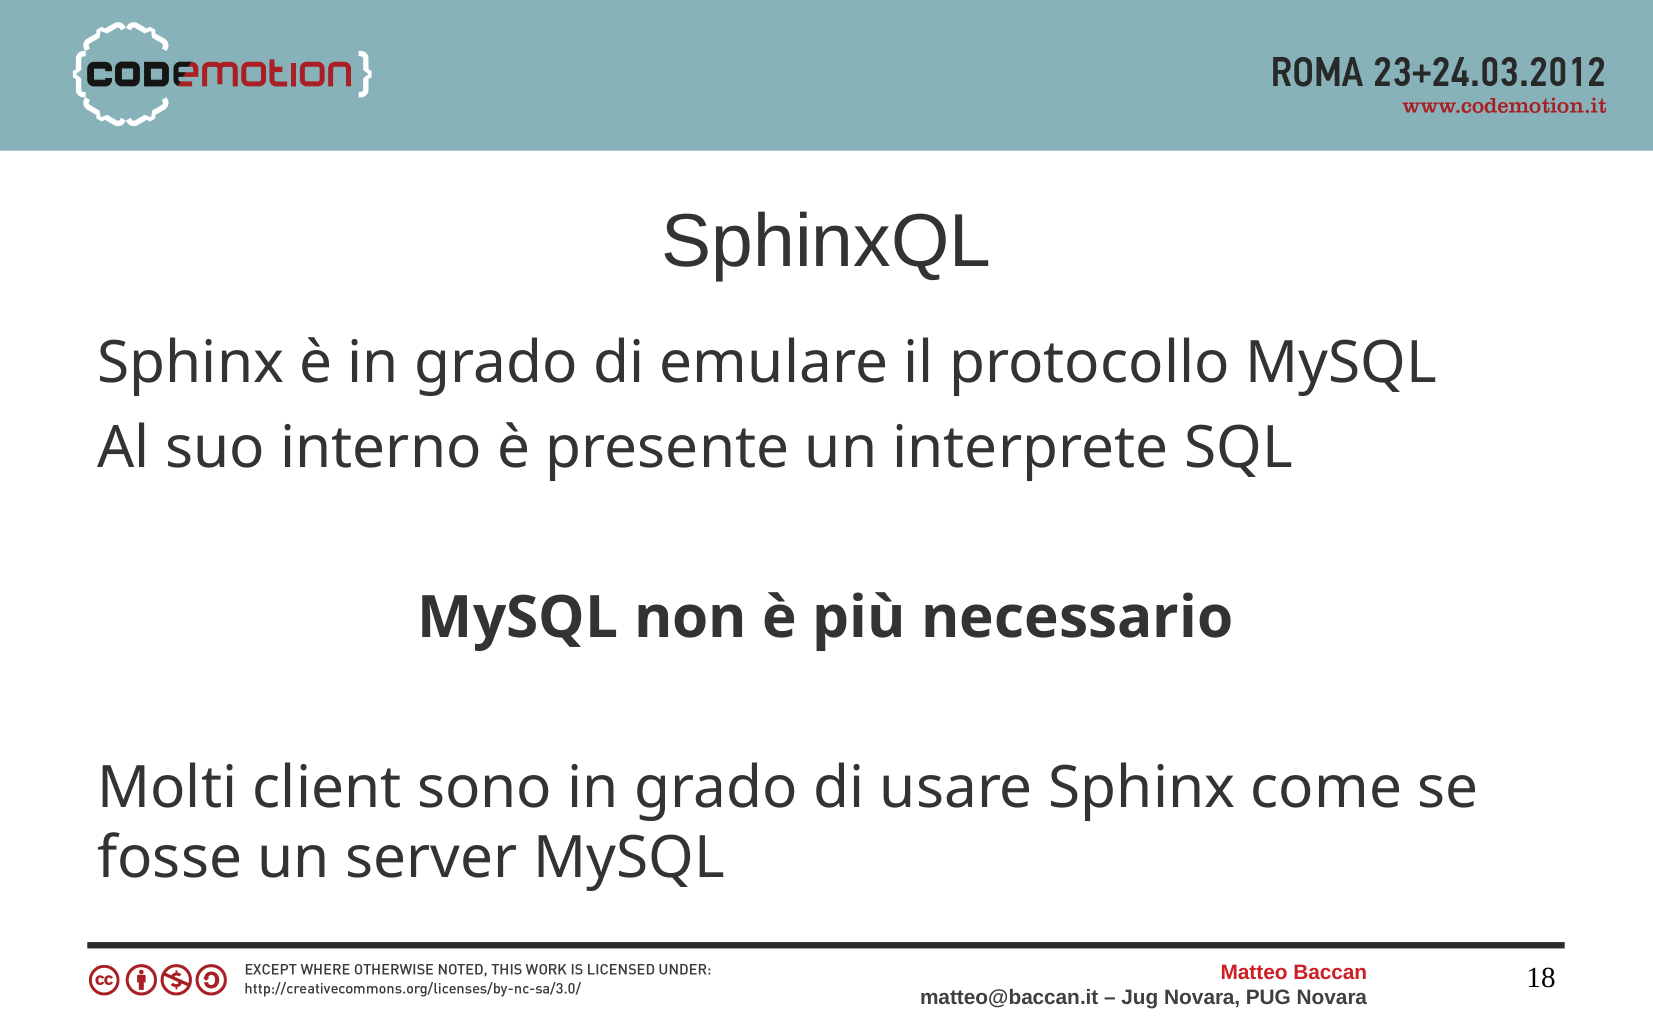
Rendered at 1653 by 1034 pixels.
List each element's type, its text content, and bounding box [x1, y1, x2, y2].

title SphinxQL [82, 173, 1571, 299]
picture [0, 0, 1653, 1034]
list Sphinx è in grado di emulare il protocollo MySQL Al suo interno è presente un interprete SQL MySQL non è più necessario Molti client sono in grado di usare Sphinx come se fosse un server MySQL [82, 315, 1571, 902]
